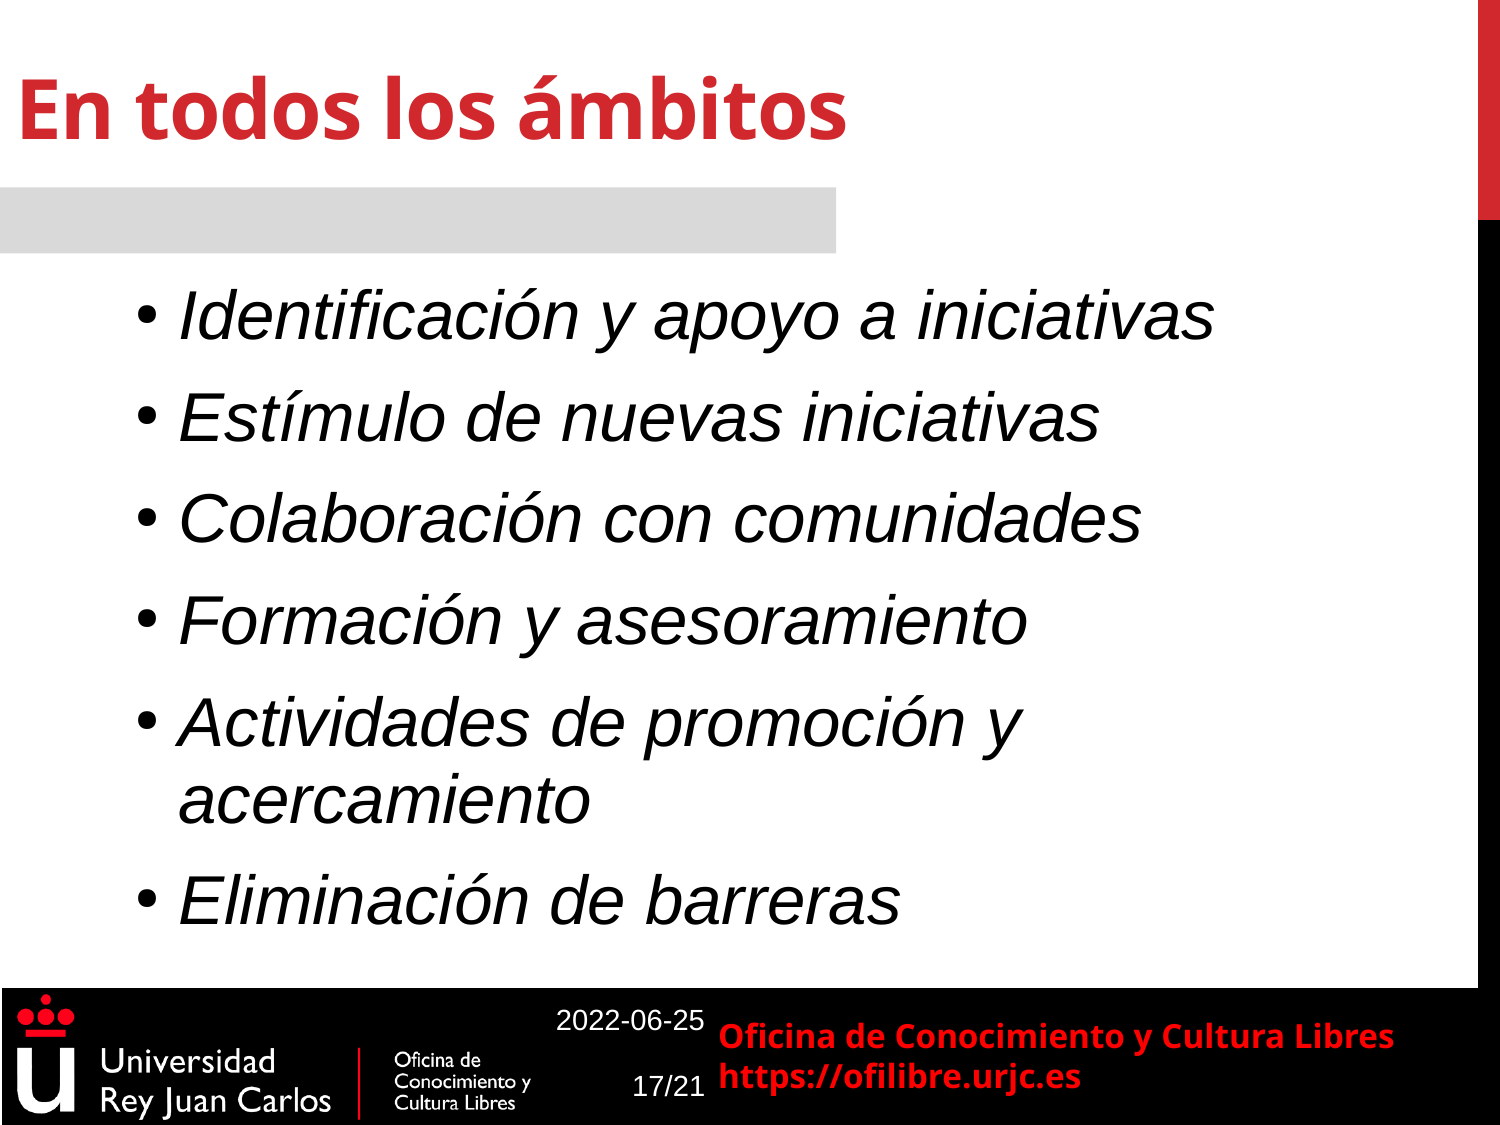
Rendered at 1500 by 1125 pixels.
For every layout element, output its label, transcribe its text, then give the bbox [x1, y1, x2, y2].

title [75, 7, 1425, 196]
list Identificación y apoyo a iniciativas Estímulo de nuevas iniciativas Colaboración con comunidades Formación y asesoramiento Actividades de promoción y acercamiento Eliminación de barreras [105, 270, 1351, 961]
picture [17, 994, 531, 1120]
text_box En todos los ámbitos [0, 24, 1326, 172]
